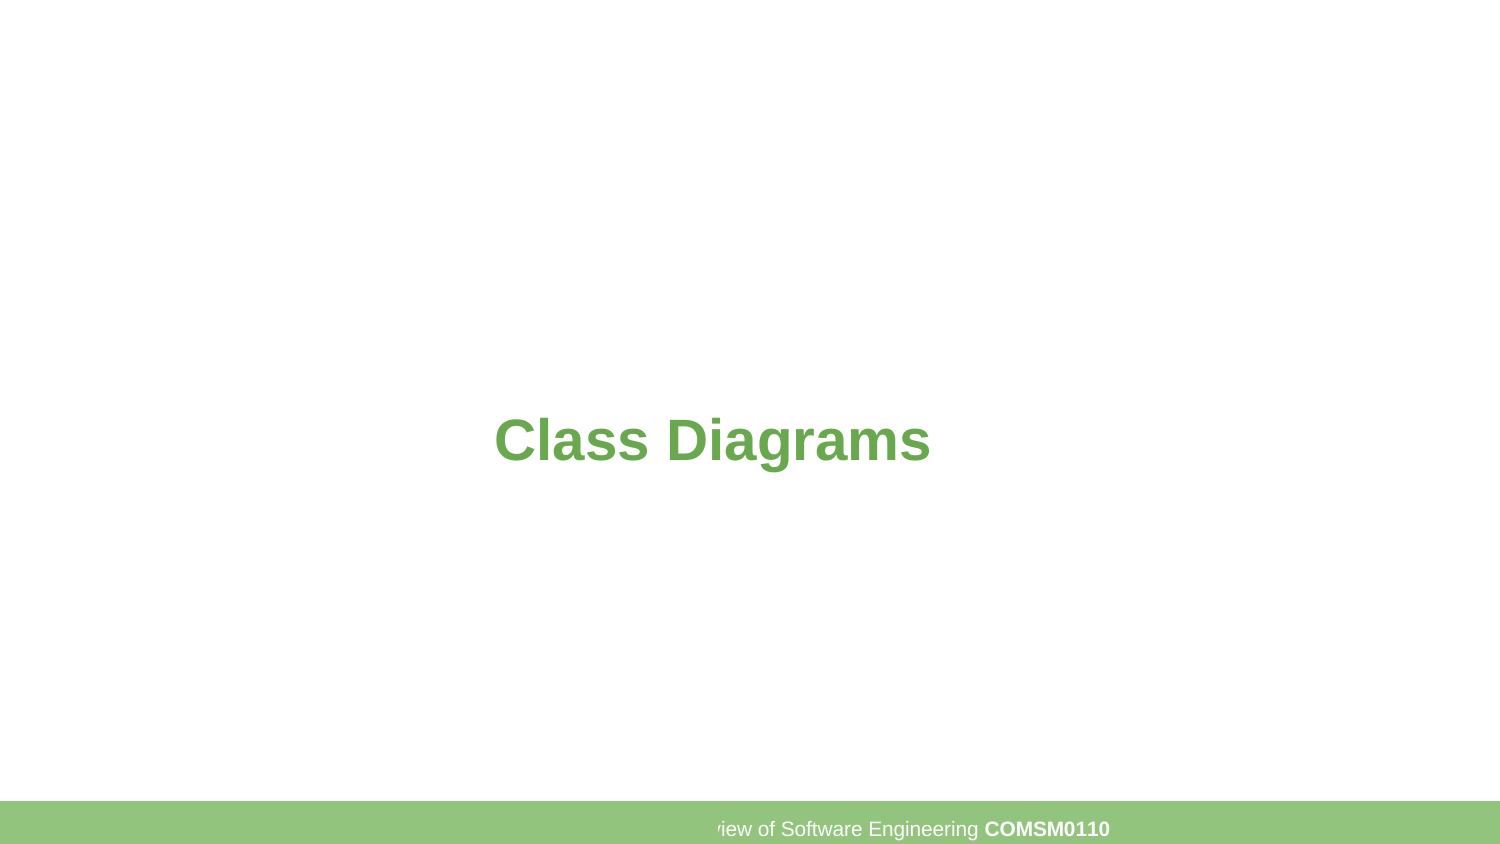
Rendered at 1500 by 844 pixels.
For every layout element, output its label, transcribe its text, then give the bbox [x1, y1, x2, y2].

title Class Diagrams [14, 150, 1413, 488]
